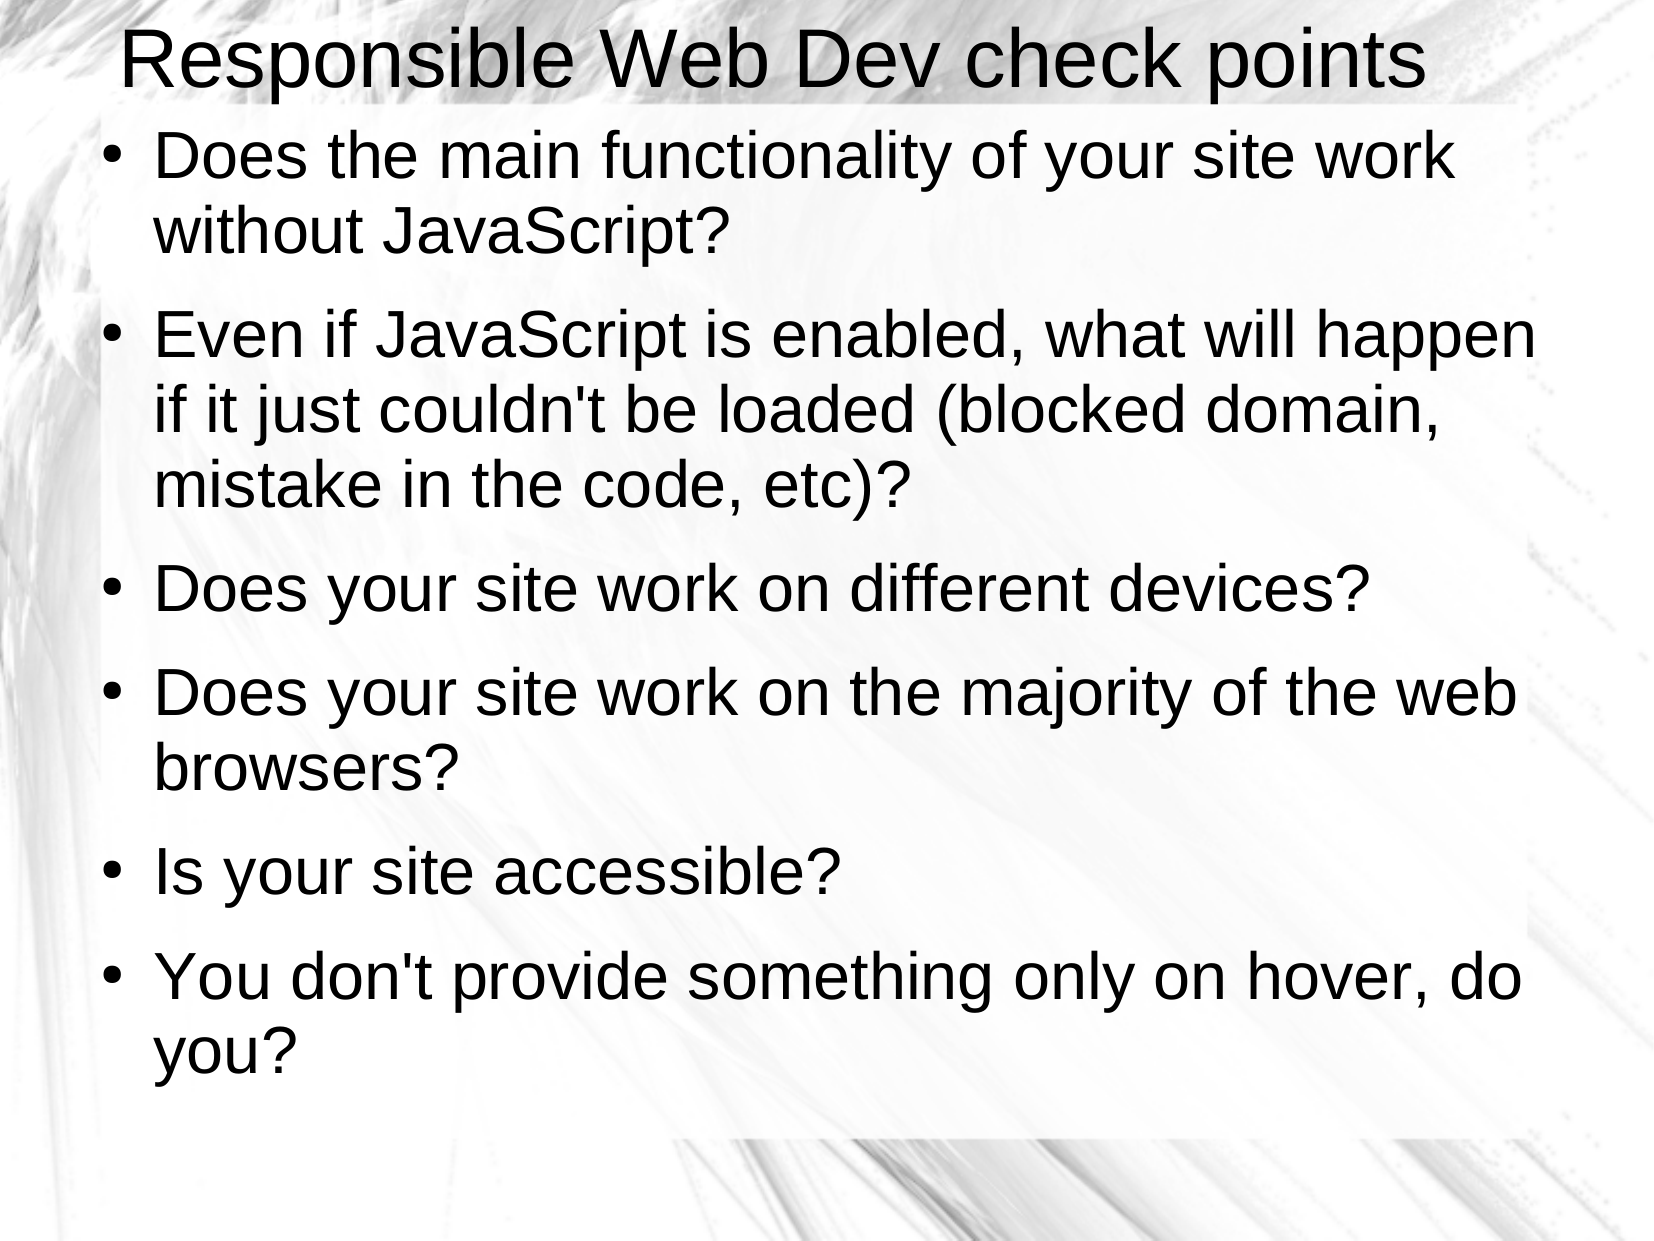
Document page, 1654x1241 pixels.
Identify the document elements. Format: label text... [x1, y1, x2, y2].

picture [0, 0, 1654, 1241]
list Does the main functionality of your site work without JavaScript? Even if JavaScript is enabled, what will happen if it just couldn't be loaded (blocked domain, mistake in the code, etc)? Does your site work on different devices? Does your site work on the majority of the web browsers? Is your site accessible? You don't provide something only on hover, do you? [82, 118, 1571, 1109]
title Responsible Web Dev check points [29, 0, 1518, 119]
